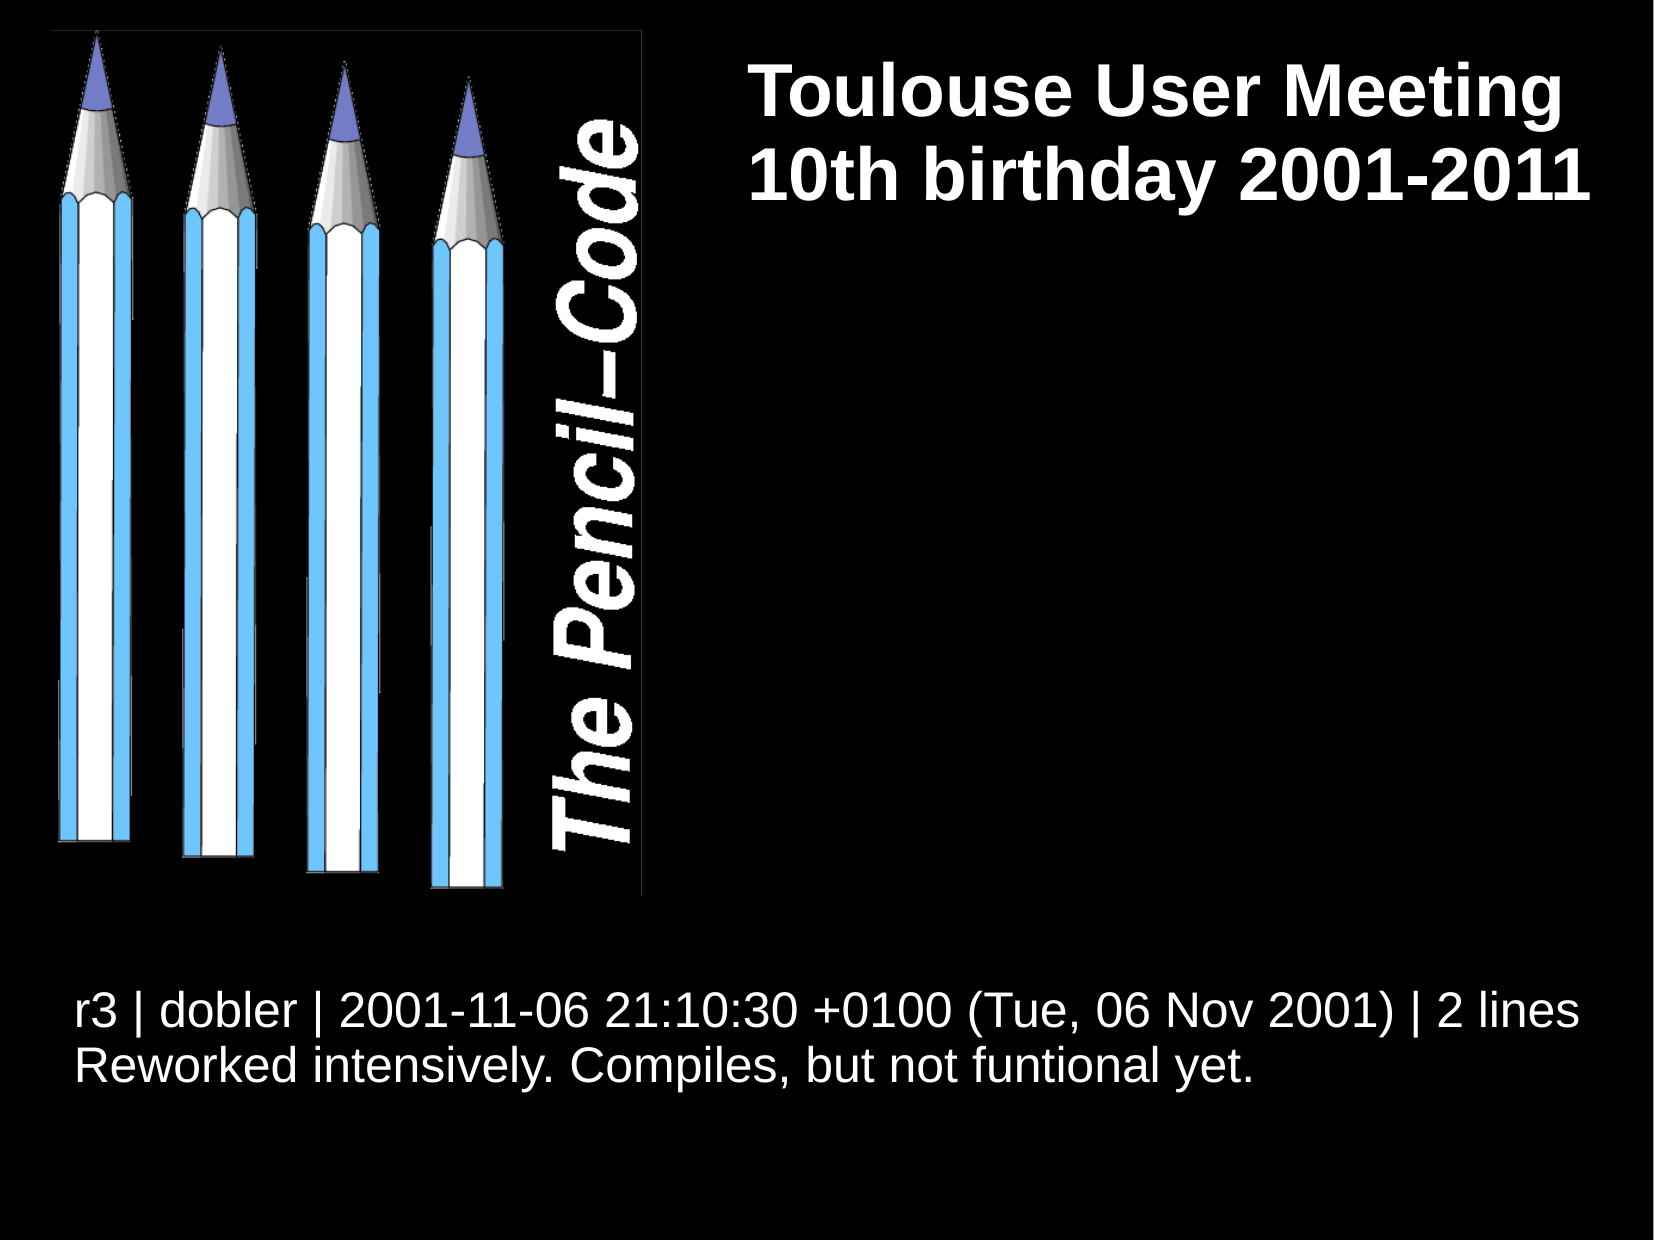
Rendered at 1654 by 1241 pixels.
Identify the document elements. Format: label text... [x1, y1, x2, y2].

text_box Toulouse User Meeting 10th birthday 2001-2011 [732, 40, 1609, 224]
text_box r3 | dobler | 2001-11-06 21:10:30 +0100 (Tue, 06 Nov 2001) | 2 lines Reworked intensively. Compiles, but not funtional yet. [59, 974, 1597, 1101]
picture [51, 29, 643, 896]
